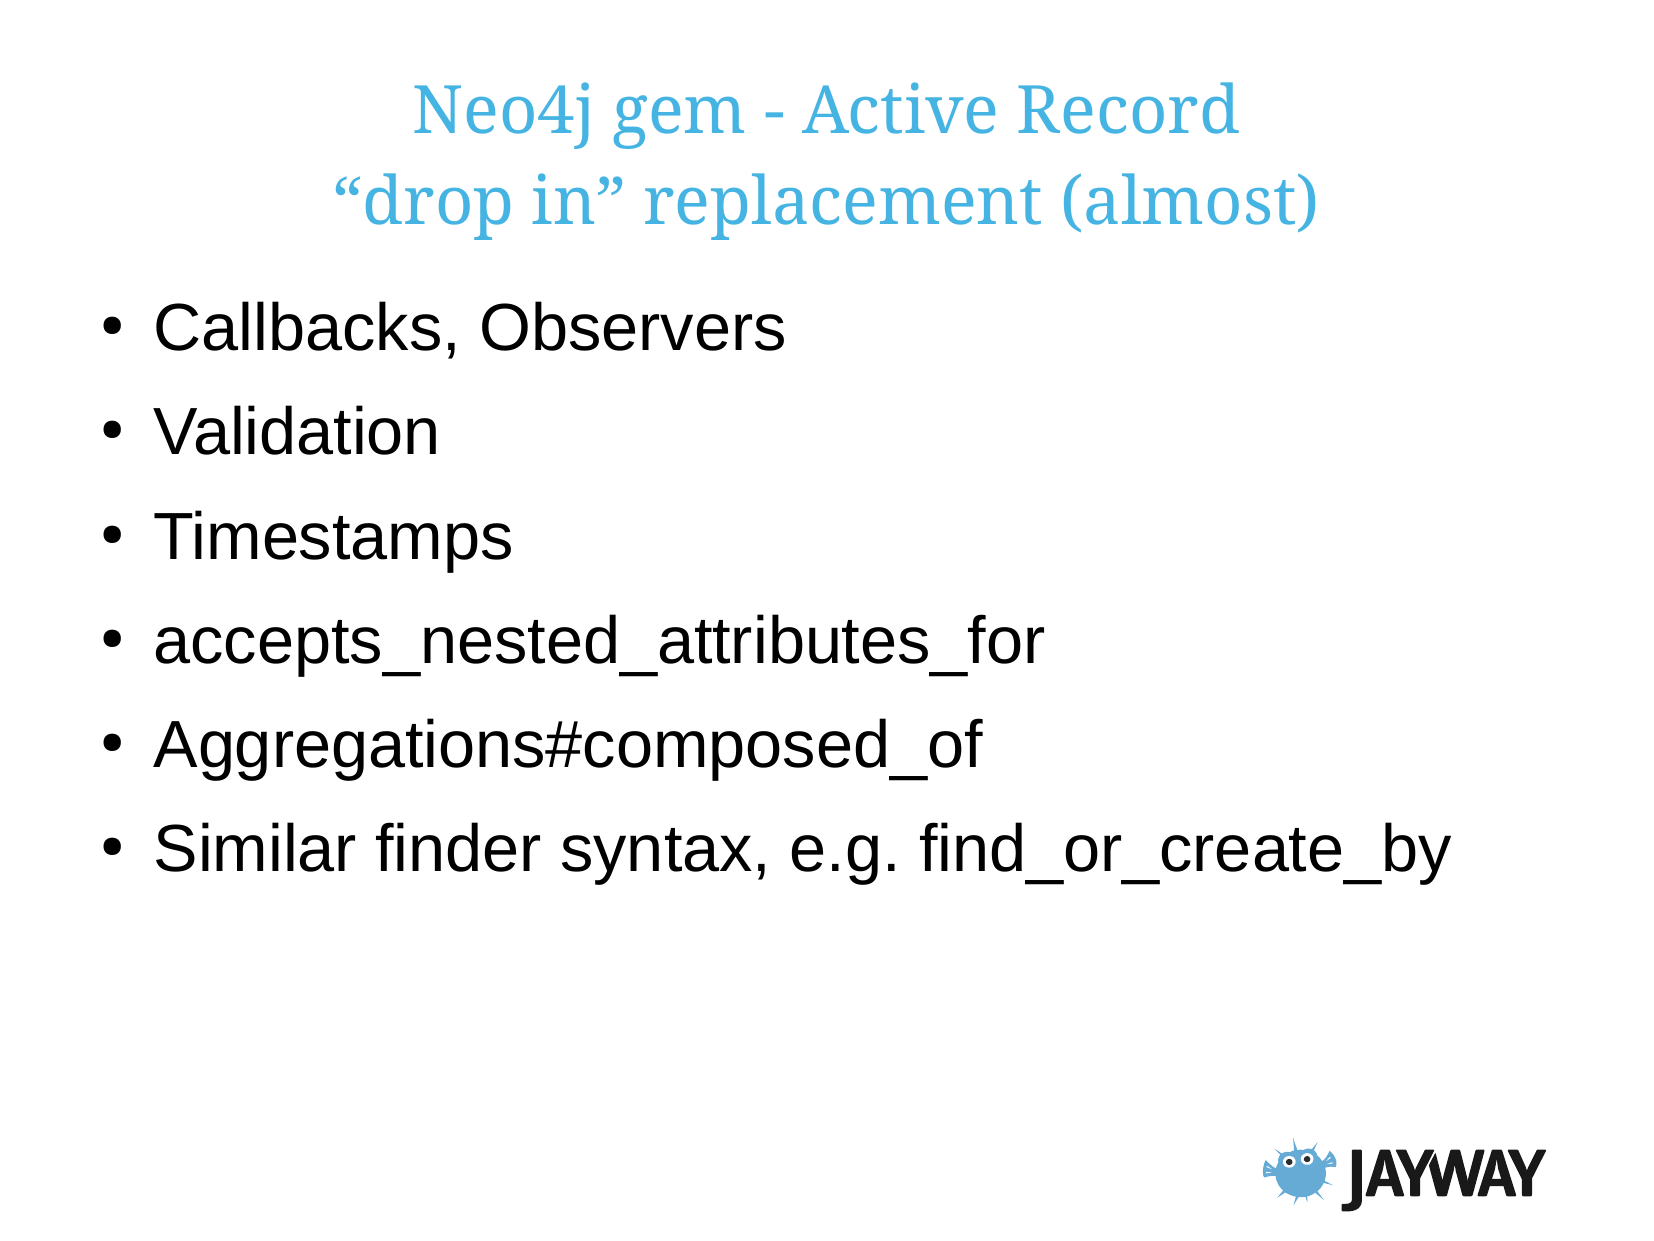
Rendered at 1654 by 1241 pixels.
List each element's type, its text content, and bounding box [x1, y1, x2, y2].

title Neo4j gem - Active Record “drop in” replacement (almost) [82, 49, 1571, 257]
list Callbacks, Observers Validation Timestamps accepts_nested_attributes_for Aggregations#composed_of Similar finder syntax, e.g. find_or_create_by [82, 290, 1571, 1109]
